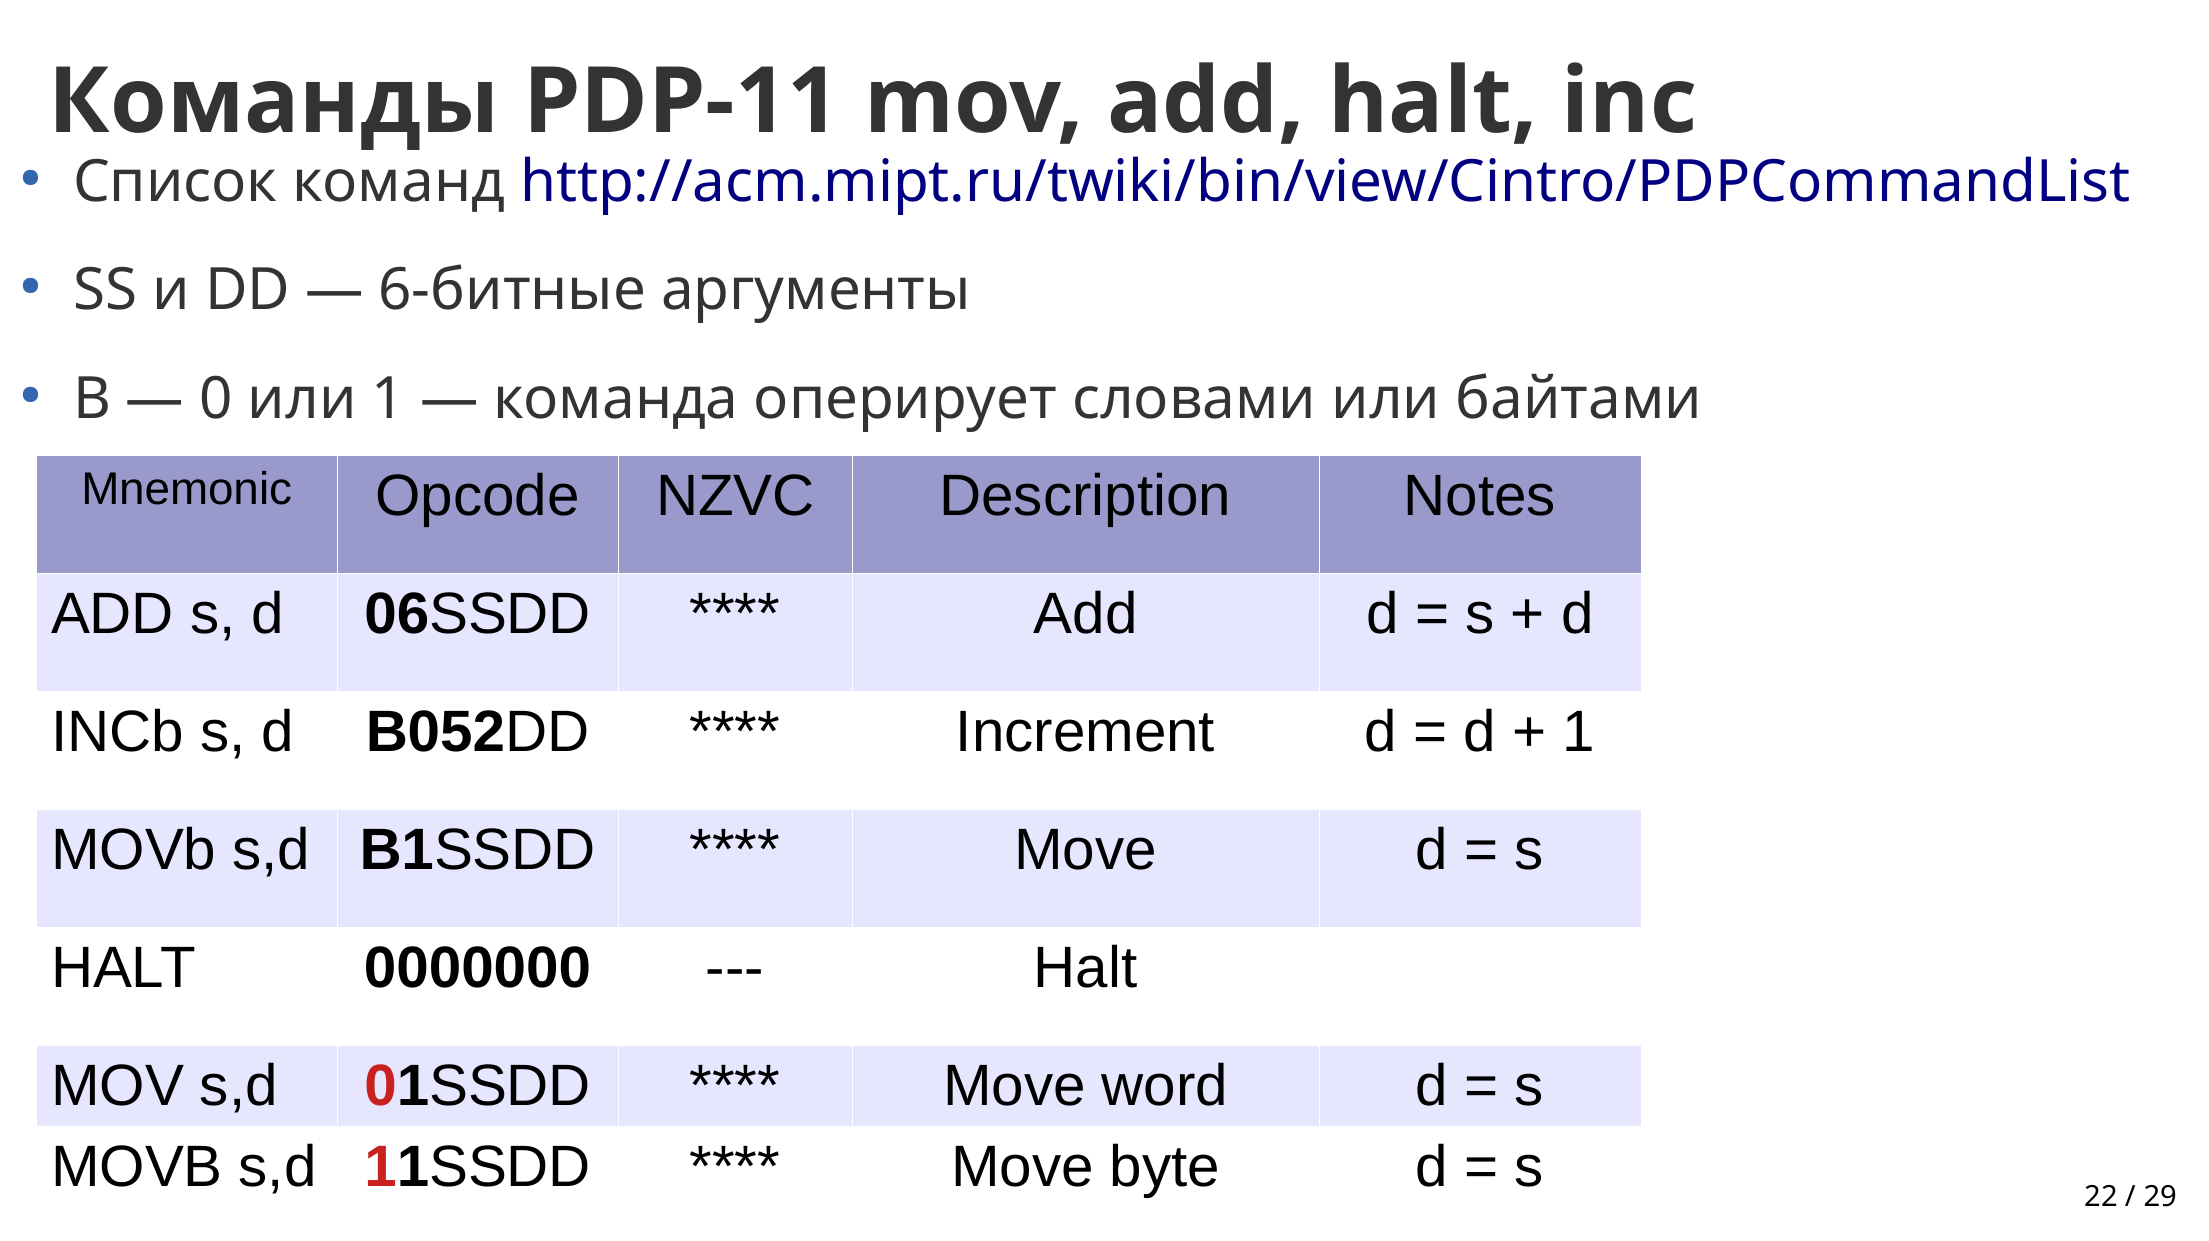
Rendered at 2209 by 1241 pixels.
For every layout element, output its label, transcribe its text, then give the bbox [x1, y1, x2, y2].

table_cell MOVB s,d [37, 1127, 337, 1206]
table_cell 11SSDD [338, 1127, 618, 1206]
table_cell MOV s,d [37, 1046, 337, 1126]
table_cell **** [619, 1046, 852, 1126]
table_cell ADD s, d [37, 574, 337, 691]
list Список команд http://acm.mipt.ru/twiki/bin/view/Cintro/PDPCommandList SS и DD — 6-битные аргументы B — 0 или 1 — команда оперирует словами или байтами [2, 139, 2209, 473]
table_cell 01SSDD [338, 1046, 618, 1126]
table_cell Move byte [853, 1127, 1319, 1206]
table_cell Halt [853, 928, 1319, 1045]
table_cell d = s + d [1320, 574, 1641, 691]
table_cell **** [619, 692, 852, 809]
table_cell MOVb s,d [37, 810, 337, 927]
table_cell 06SSDD [338, 574, 618, 691]
table_header Description [853, 456, 1319, 573]
table_cell INCb s, d [37, 692, 337, 809]
table_cell --- [619, 928, 852, 1045]
table_header Notes [1320, 456, 1641, 573]
table_header Opcode [338, 456, 618, 573]
table_cell Move [853, 810, 1319, 927]
table_header Mnemonic [37, 456, 337, 573]
table_cell d = s [1320, 1127, 1641, 1206]
table_cell B1SSDD [338, 810, 618, 927]
table_cell **** [619, 1127, 852, 1206]
table_cell d = d + 1 [1320, 692, 1641, 809]
title Команды PDP-11 mov, add, halt, inc [48, 34, 2174, 139]
table_cell d = s [1320, 1046, 1641, 1126]
table_cell **** [619, 574, 852, 691]
table_cell Increment [853, 692, 1319, 809]
table_cell [1320, 928, 1641, 1045]
table_cell Move word [853, 1046, 1319, 1126]
table_cell 0000000 [338, 928, 618, 1045]
table_cell B052DD [338, 692, 618, 809]
table_cell Add [853, 574, 1319, 691]
table_cell **** [619, 810, 852, 927]
table_cell d = s [1320, 810, 1641, 927]
table_header NZVC [619, 456, 852, 573]
table_cell HALT [37, 928, 337, 1045]
